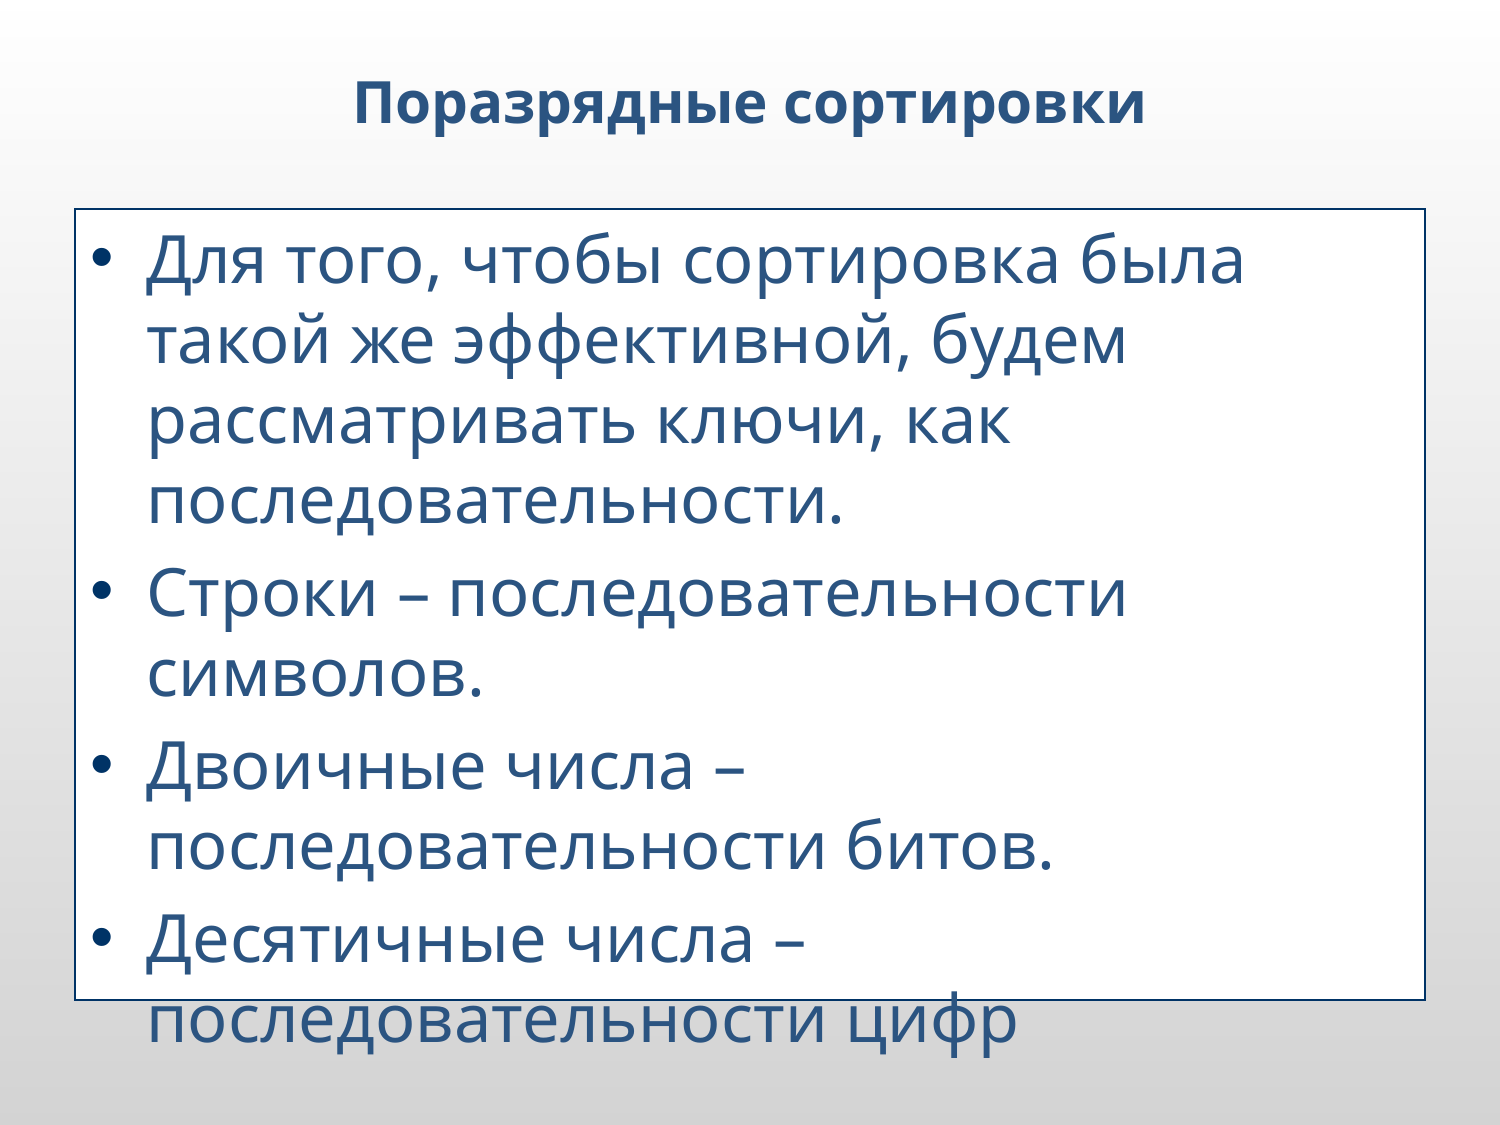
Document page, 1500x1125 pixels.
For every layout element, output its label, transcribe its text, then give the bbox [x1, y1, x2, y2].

list Для того, чтобы сортировка была такой же эффективной, будем рассматривать ключи, как последовательности. Строки – последовательности символов. Двоичные числа – последовательности битов. Десятичные числа – последовательности цифр [75, 209, 1425, 1000]
title Поразрядные сортировки [75, 62, 1425, 138]
